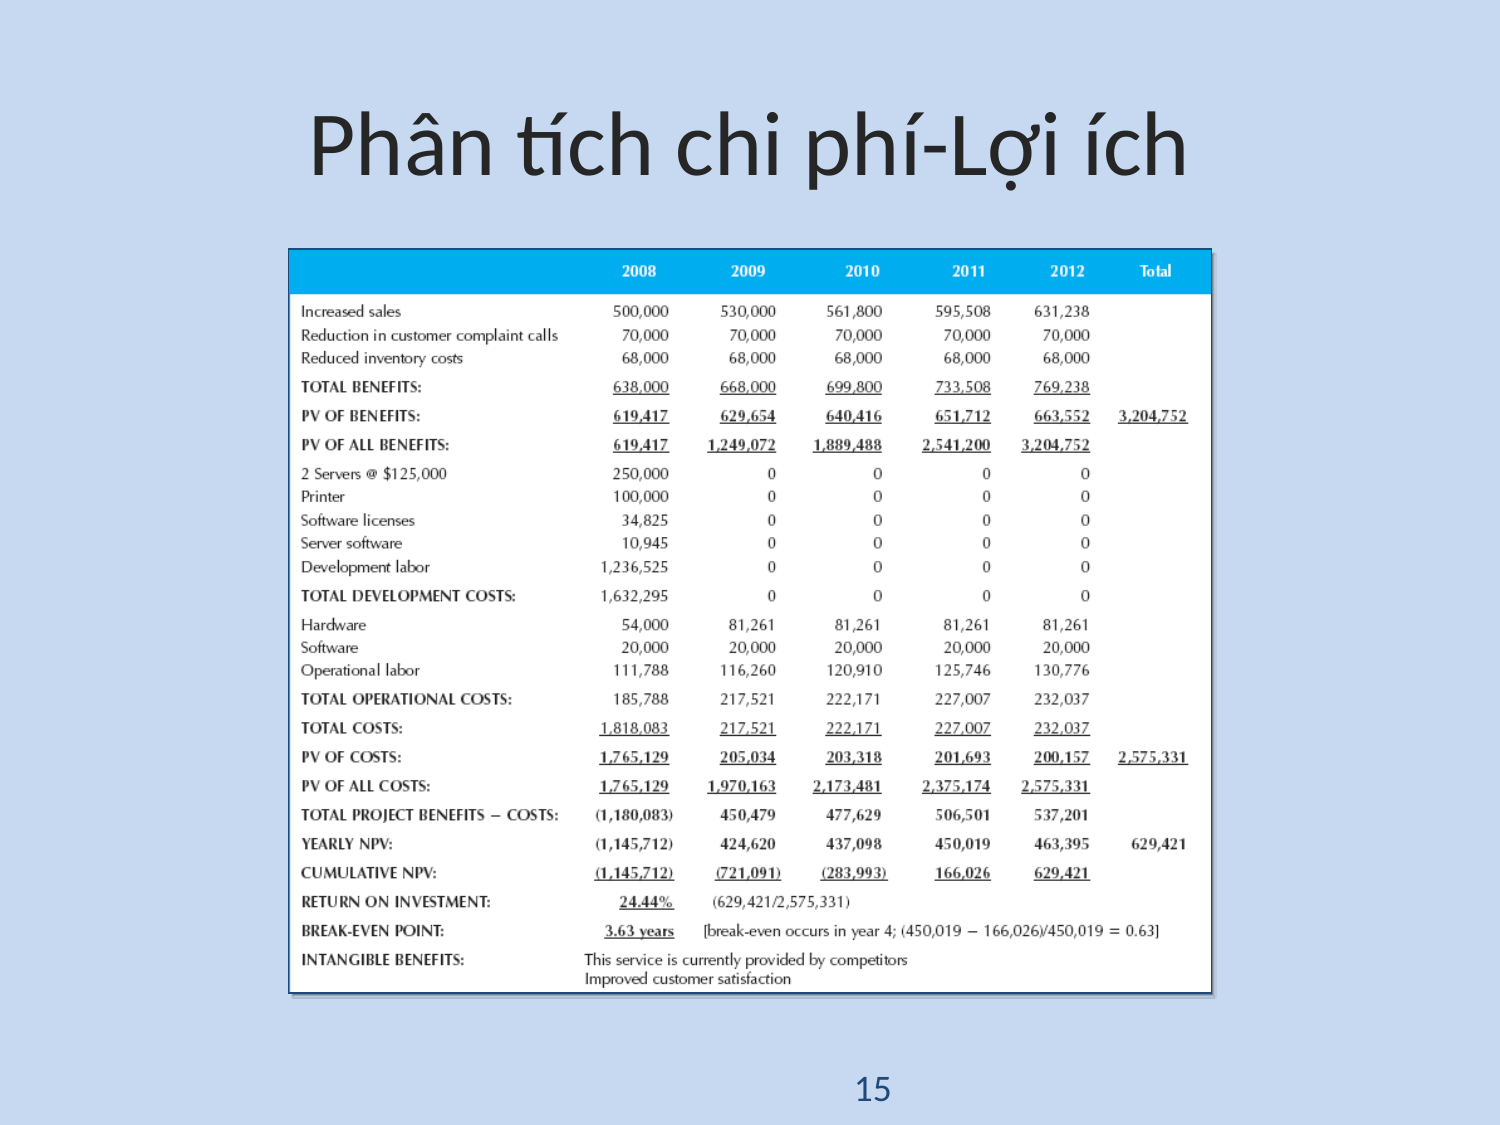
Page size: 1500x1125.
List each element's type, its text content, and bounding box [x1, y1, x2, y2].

picture [1157, 266, 1166, 276]
picture [847, 266, 852, 276]
picture [1078, 266, 1083, 276]
picture [872, 266, 879, 276]
picture [733, 266, 759, 276]
title Phân tích chi phí-Lợi ích [75, 45, 1426, 233]
picture [1052, 266, 1057, 276]
picture [291, 295, 1211, 993]
picture [1144, 266, 1154, 276]
picture [1061, 266, 1067, 276]
picture [954, 266, 968, 276]
picture [649, 266, 655, 276]
picture [979, 266, 983, 276]
picture [624, 266, 642, 276]
